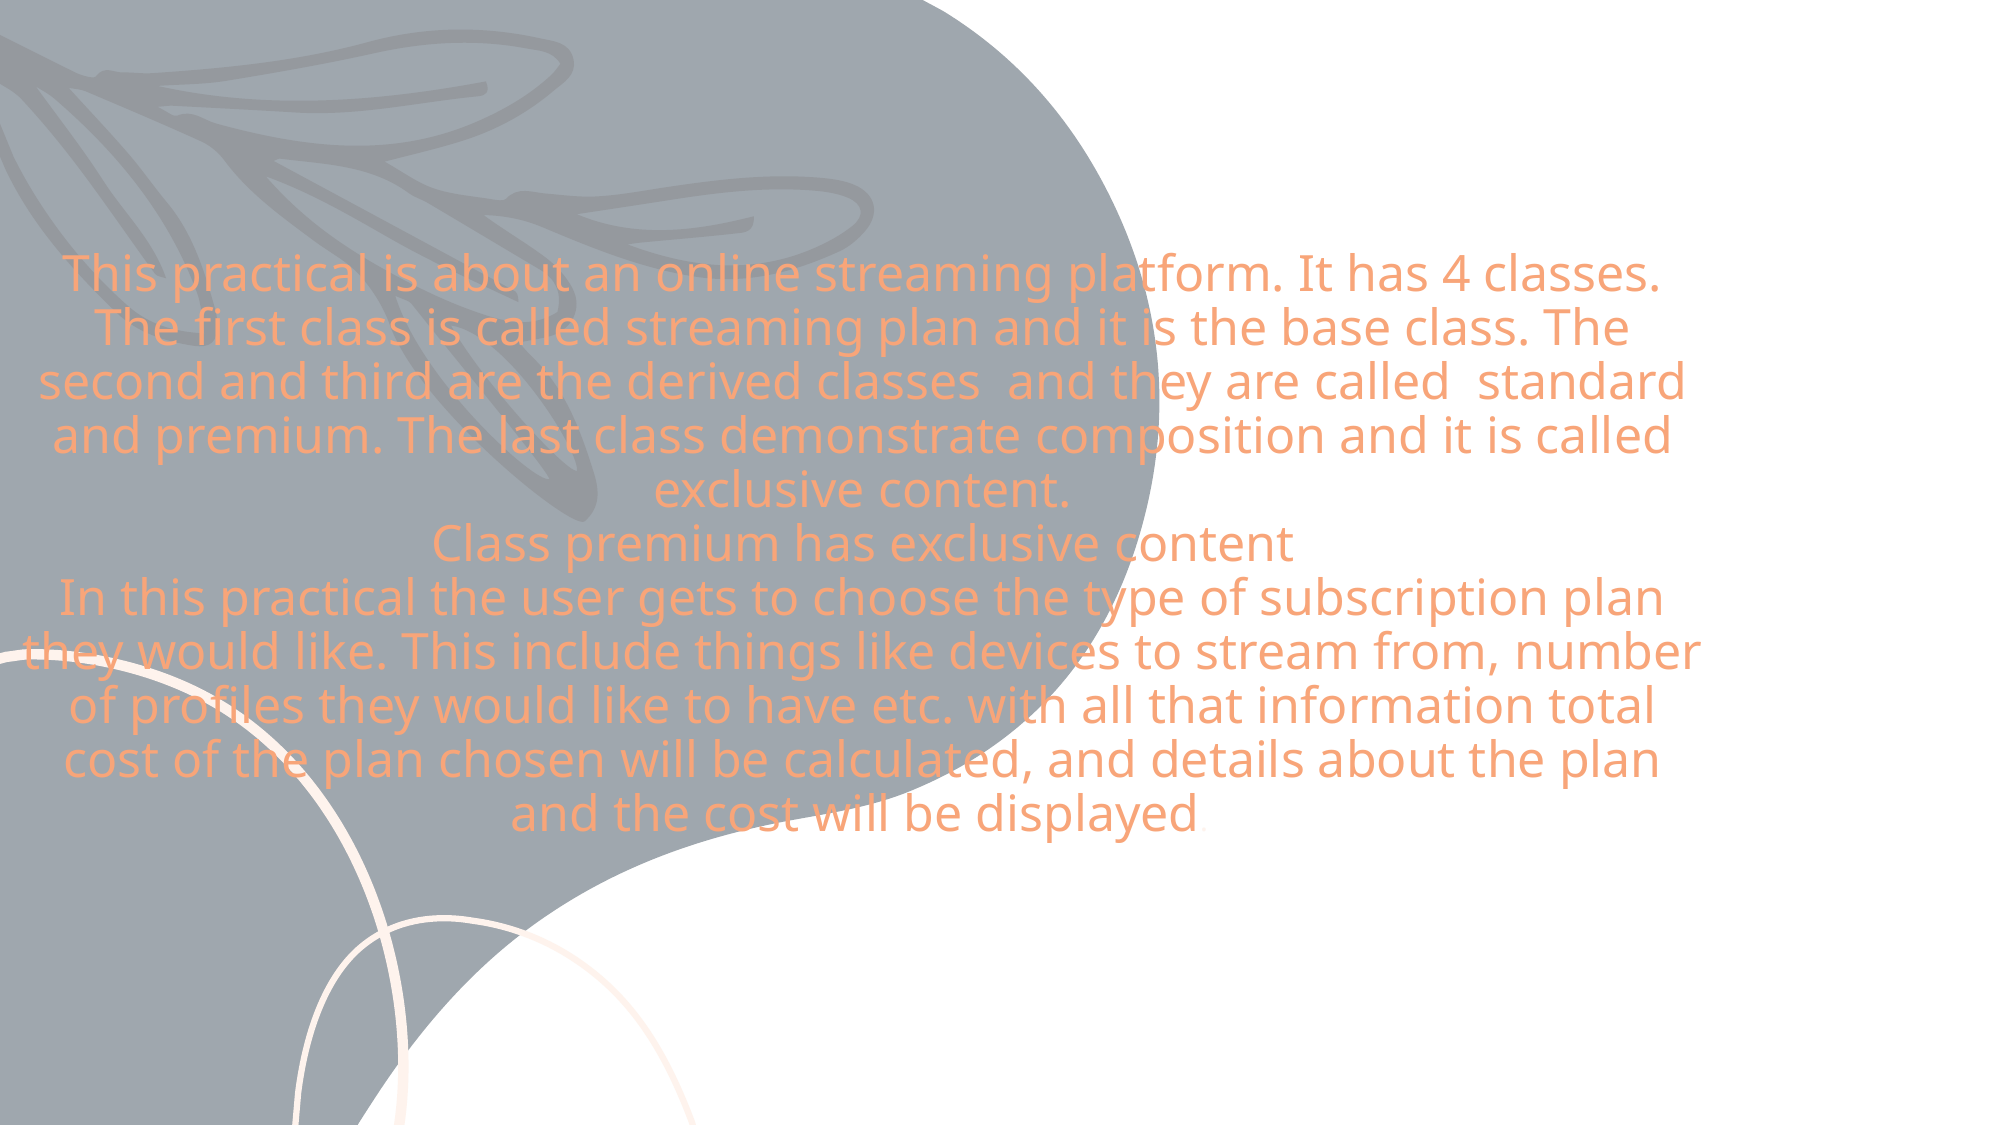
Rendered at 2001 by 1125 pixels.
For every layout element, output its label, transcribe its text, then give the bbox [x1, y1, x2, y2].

title This practical is about an online streaming platform. It has 4 classes. The first class is called streaming plan and it is the base class. The second and third are the derived classes and they are called standard and premium. The last class demonstrate composition and it is called exclusive content. Class premium has exclusive content In this practical the user gets to choose the type of subscription plan they would like. This include things like devices to stream from, number of profiles they would like to have etc. with all that information total cost of the plan chosen will be calculated, and details about the plan and the cost will be displayed. [0, 0, 1727, 1125]
